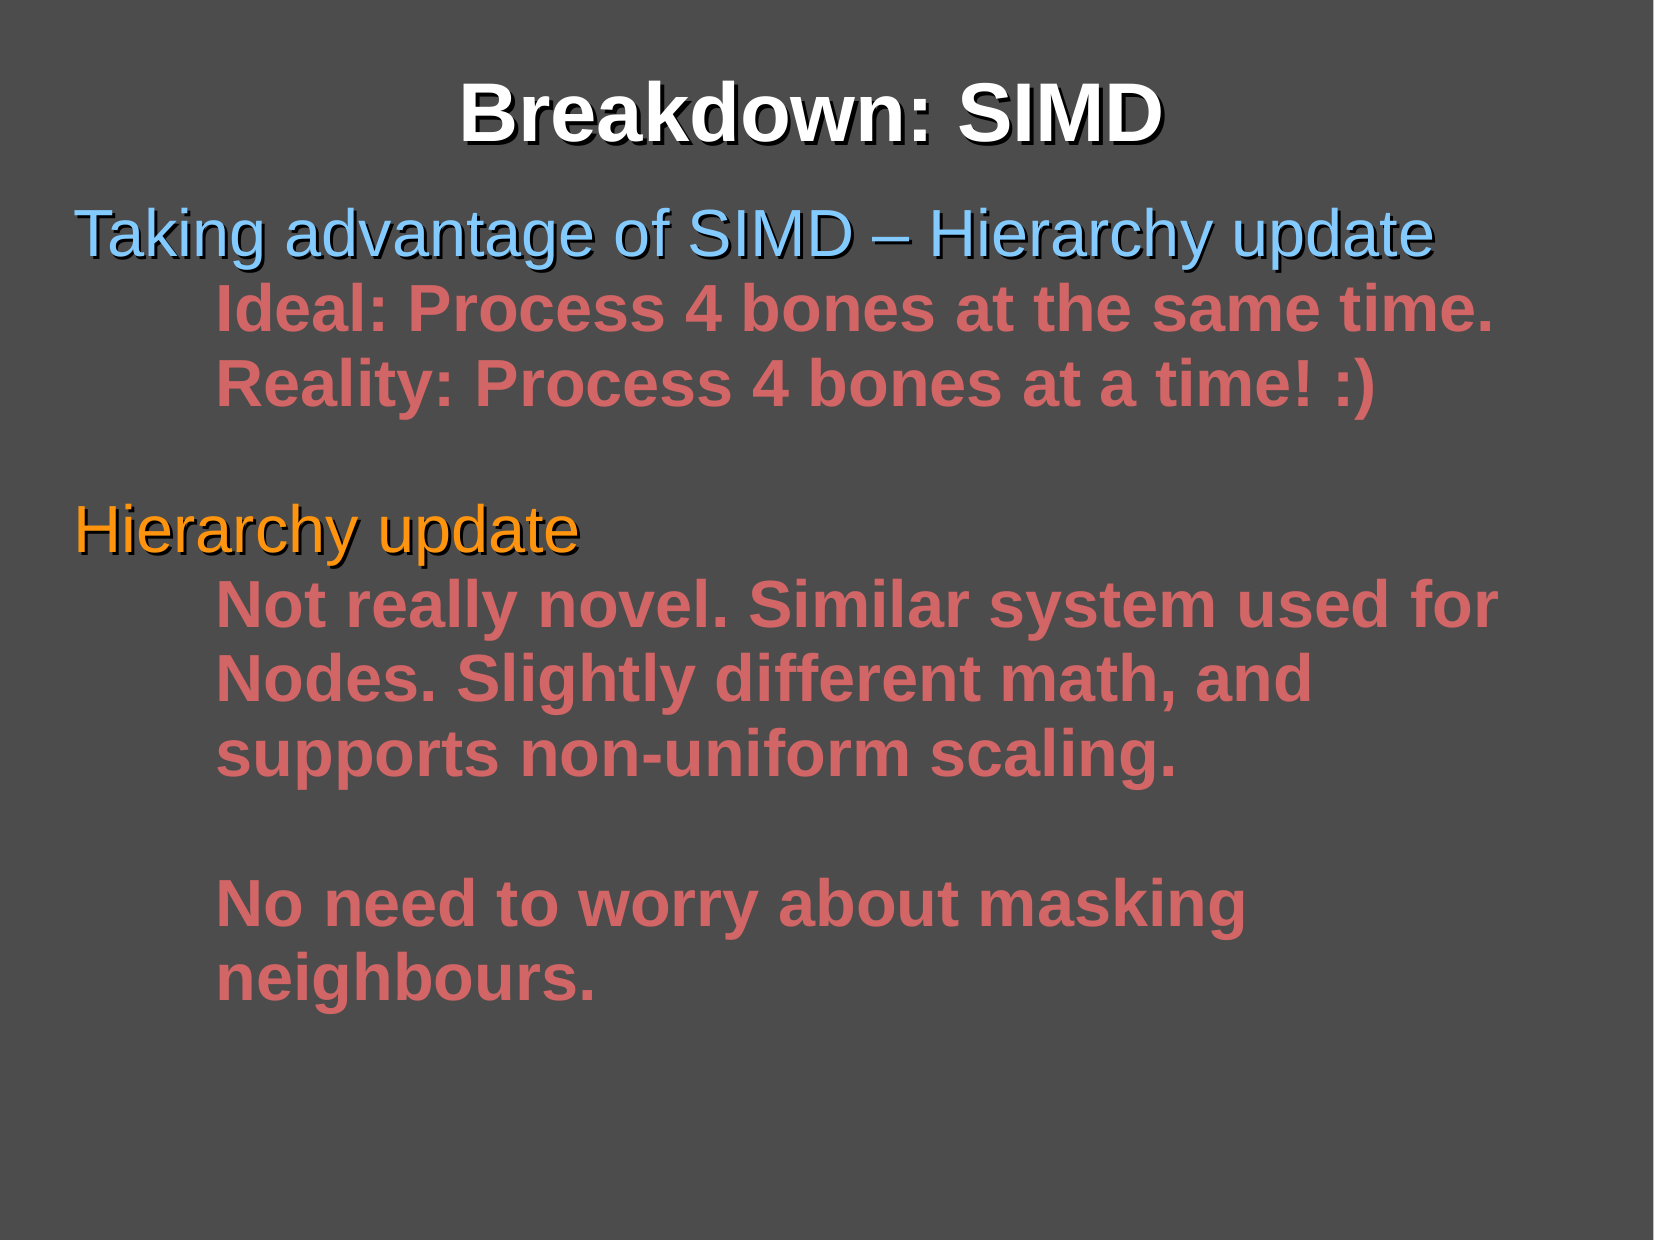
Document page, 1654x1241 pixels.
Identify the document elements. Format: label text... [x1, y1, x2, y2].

text_box Taking advantage of SIMD – Hierarchy update Ideal: Process 4 bones at the same time. Reality: Process 4 bones at a time! :) [59, 189, 1625, 429]
text_box Breakdown: SIMD [88, 59, 1536, 168]
text_box Hierarchy update Not really novel. Similar system used for Nodes. Slightly different math, and supports non-uniform scaling. No need to worry about masking neighbours. [59, 484, 1625, 1023]
